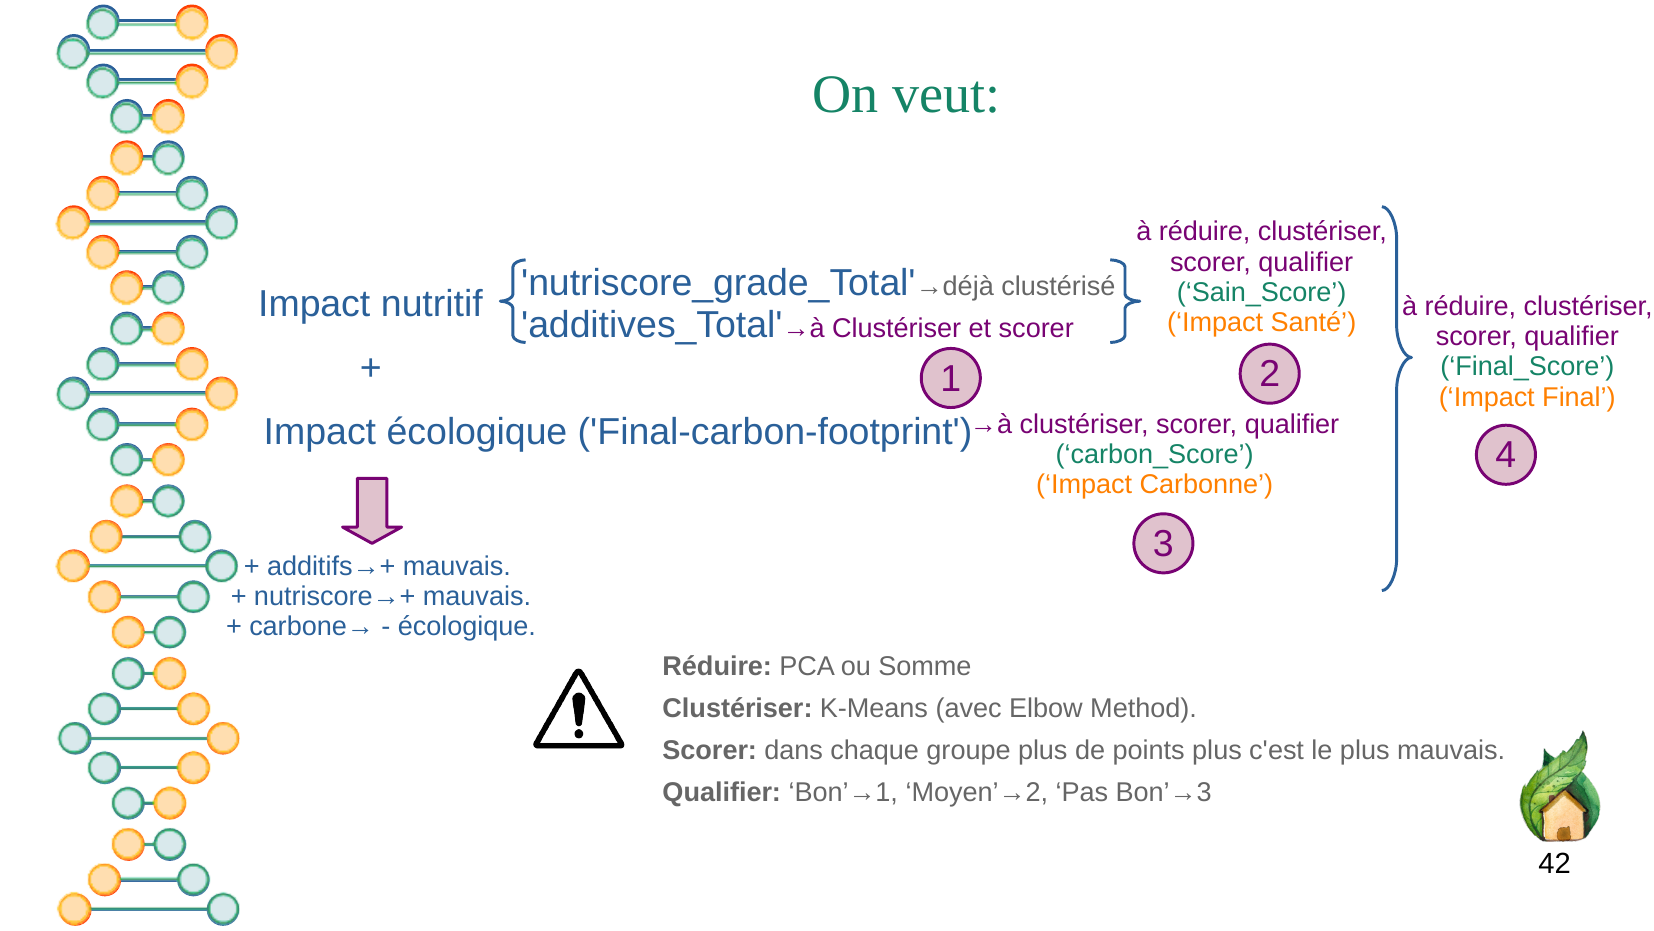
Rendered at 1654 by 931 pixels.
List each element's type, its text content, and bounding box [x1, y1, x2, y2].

text_box 2 [1240, 344, 1300, 404]
picture [0, 0, 351, 931]
picture [531, 661, 626, 756]
text_box Réduire: PCA ou Somme Clustériser: K-Means (avec Elbow Method). Scorer: dans chaque groupe plus de points plus c'est le plus mauvais. Qualifier: ‘Bon’→1, ‘Moyen’→2, ‘Pas Bon’→3 [647, 643, 1654, 869]
text_box 1 [921, 348, 981, 408]
text_box + additifs→+ mauvais. + nutriscore→+ mauvais. + carbone→ - écologique. [100, 543, 662, 727]
text_box 'nutriscore_grade_Total'→déjà clustérisé 'additives_Total'→à Clustériser et scorer [506, 253, 1270, 311]
text_box à réduire, clustériser, scorer, qualifier (‘Sain_Score’) (‘Impact Santé’) [1111, 208, 1395, 254]
text_box 3 [1133, 513, 1193, 573]
text_box [342, 478, 402, 544]
text_box à réduire, clustériser, scorer, qualifier (‘Final_Score’) (‘Impact Final’) [1377, 283, 1654, 329]
text_box 4 [1476, 425, 1536, 485]
list Impact nutritif + Impact écologique ('Final-carbon-footprint') [351, 218, 1400, 643]
title On veut: [206, 17, 1536, 172]
text_box →à clustériser, scorer, qualifier (‘carbon_Score’) (‘Impact Carbonne’) [944, 401, 1365, 489]
